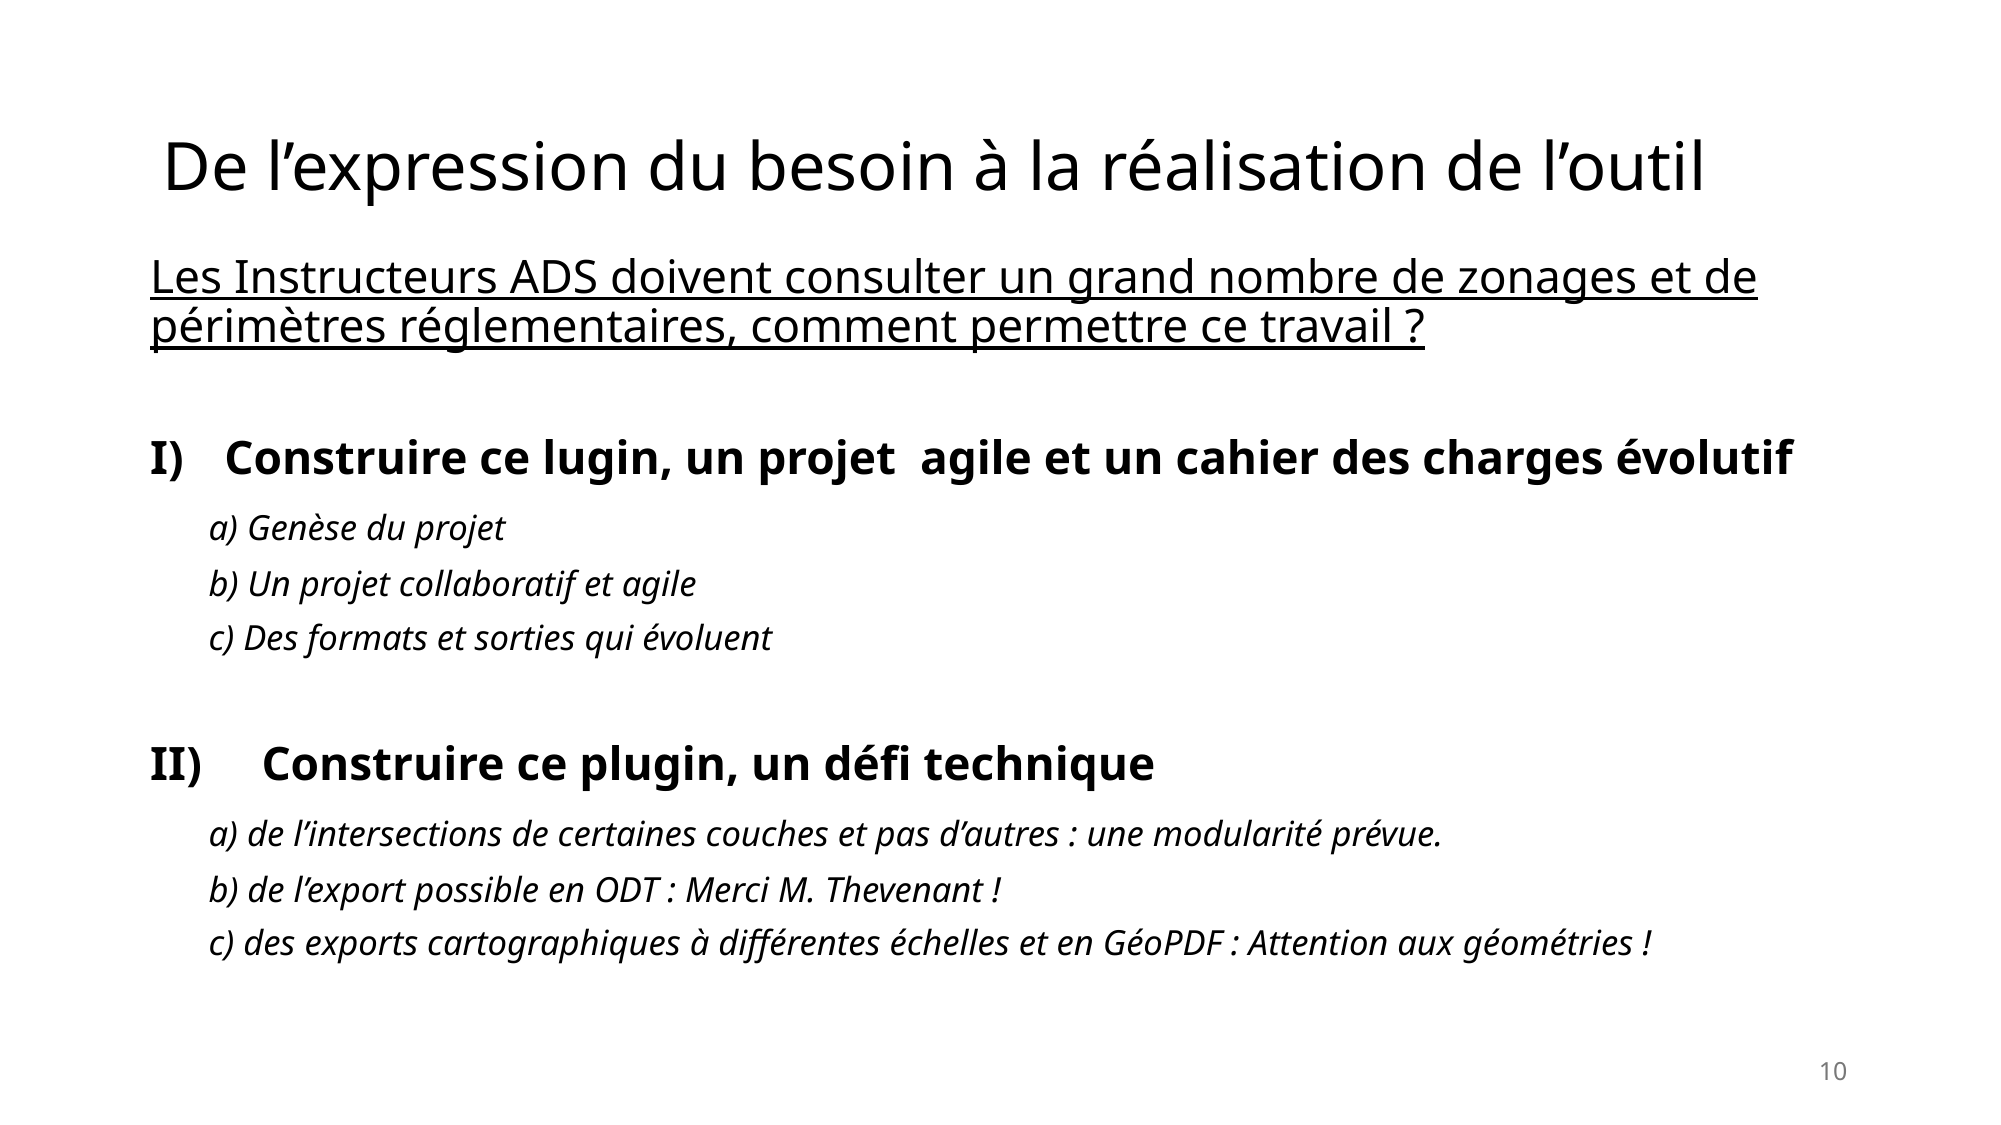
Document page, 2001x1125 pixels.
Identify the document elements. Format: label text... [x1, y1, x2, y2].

slide_number <numéro> [1412, 1042, 1863, 1103]
list Les Instructeurs ADS doivent consulter un grand nombre de zonages et de périmètres réglementaires, comment permettre ce travail ? Construire ce lugin, un projet agile et un cahier des charges évolutif a) Genèse du projet b) Un projet collaboratif et agile c) Des formats et sorties qui évoluent II) Construire ce plugin, un défi technique a) de l’intersections de certaines couches et pas d’autres : une modularité prévue. b) de l’export possible en ODT : Merci M. Thevenant ! c) des exports cartographiques à différentes échelles et en GéoPDF : Attention aux géométries ! [135, 246, 1861, 975]
title De l’expression du besoin à la réalisation de l’outil [147, 59, 1920, 278]
